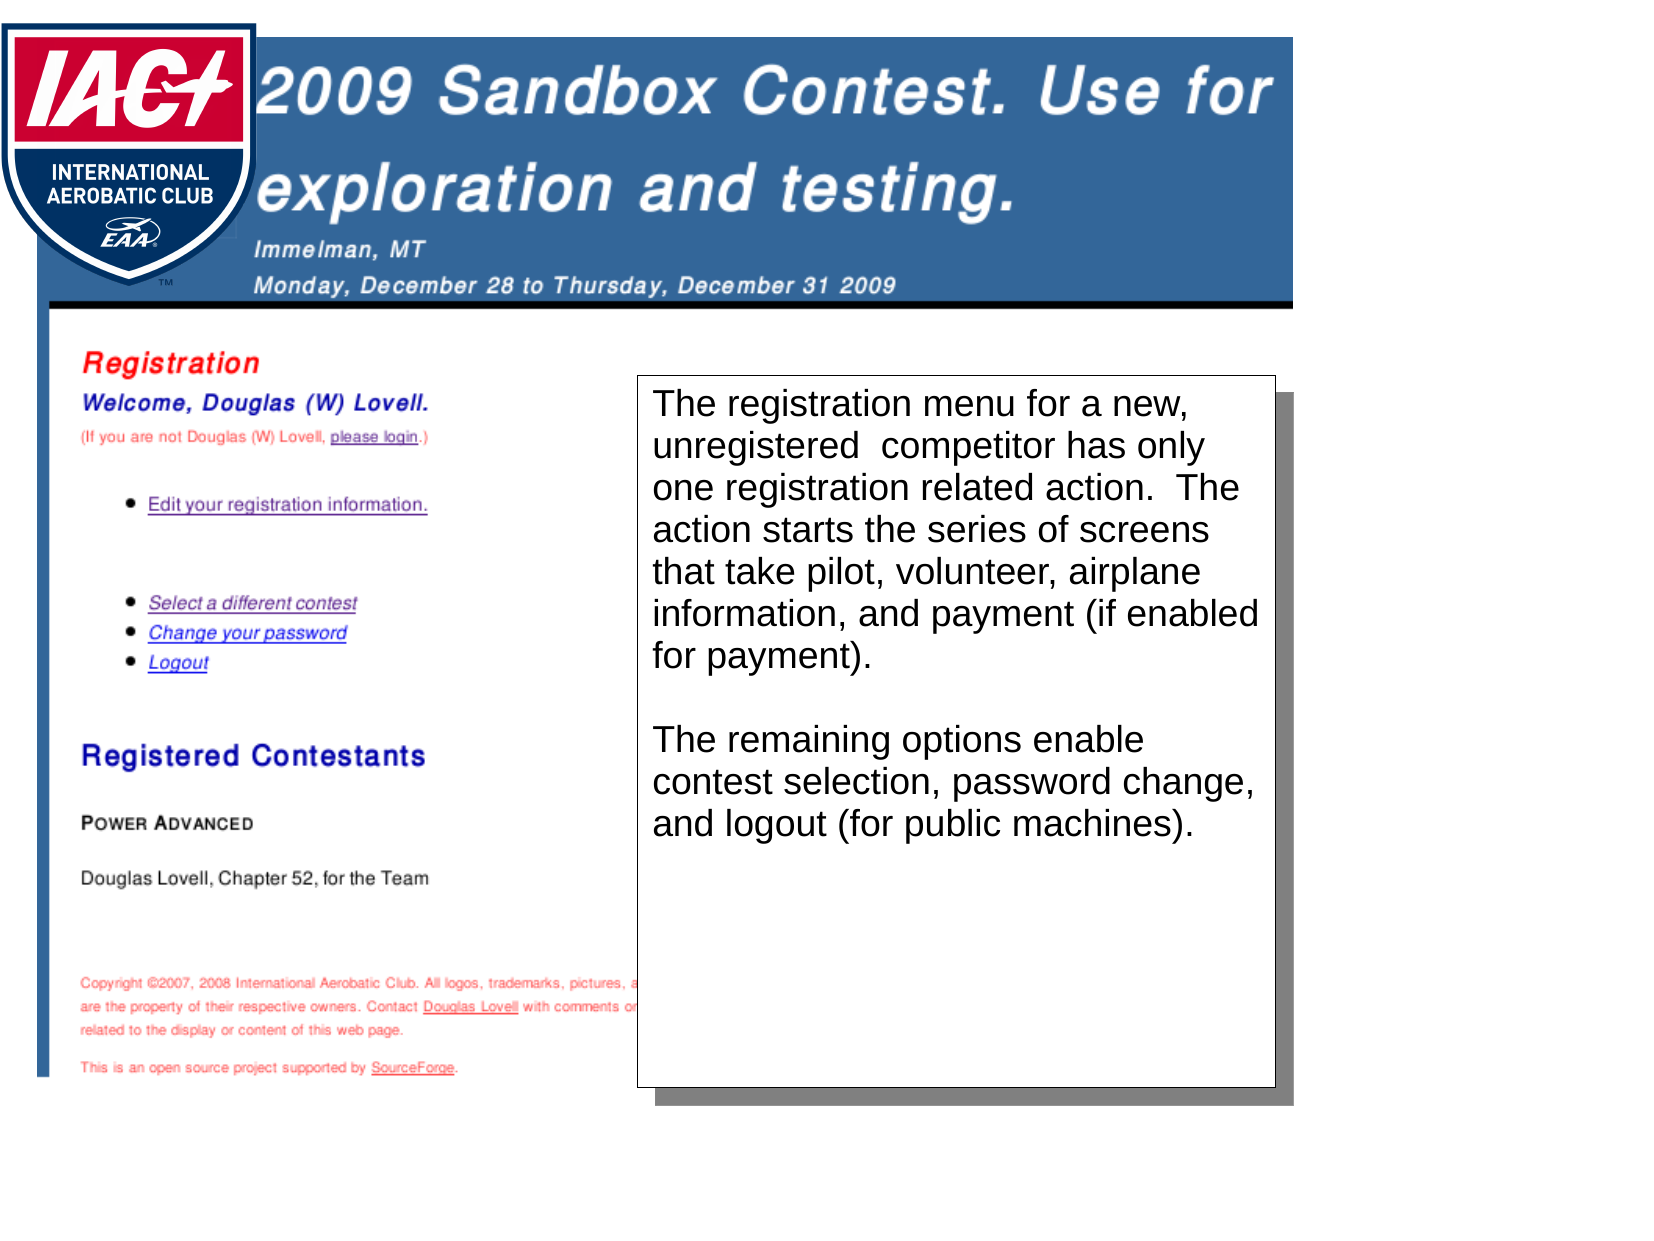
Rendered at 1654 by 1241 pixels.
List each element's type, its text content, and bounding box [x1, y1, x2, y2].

text_box The registration menu for a new, unregistered competitor has only one registration related action. The action starts the series of screens that take pilot, volunteer, airplane information, and payment (if enabled for payment). The remaining options enable contest selection, password change, and logout (for public machines). [637, 375, 1276, 1088]
picture [0, 22, 1293, 1107]
